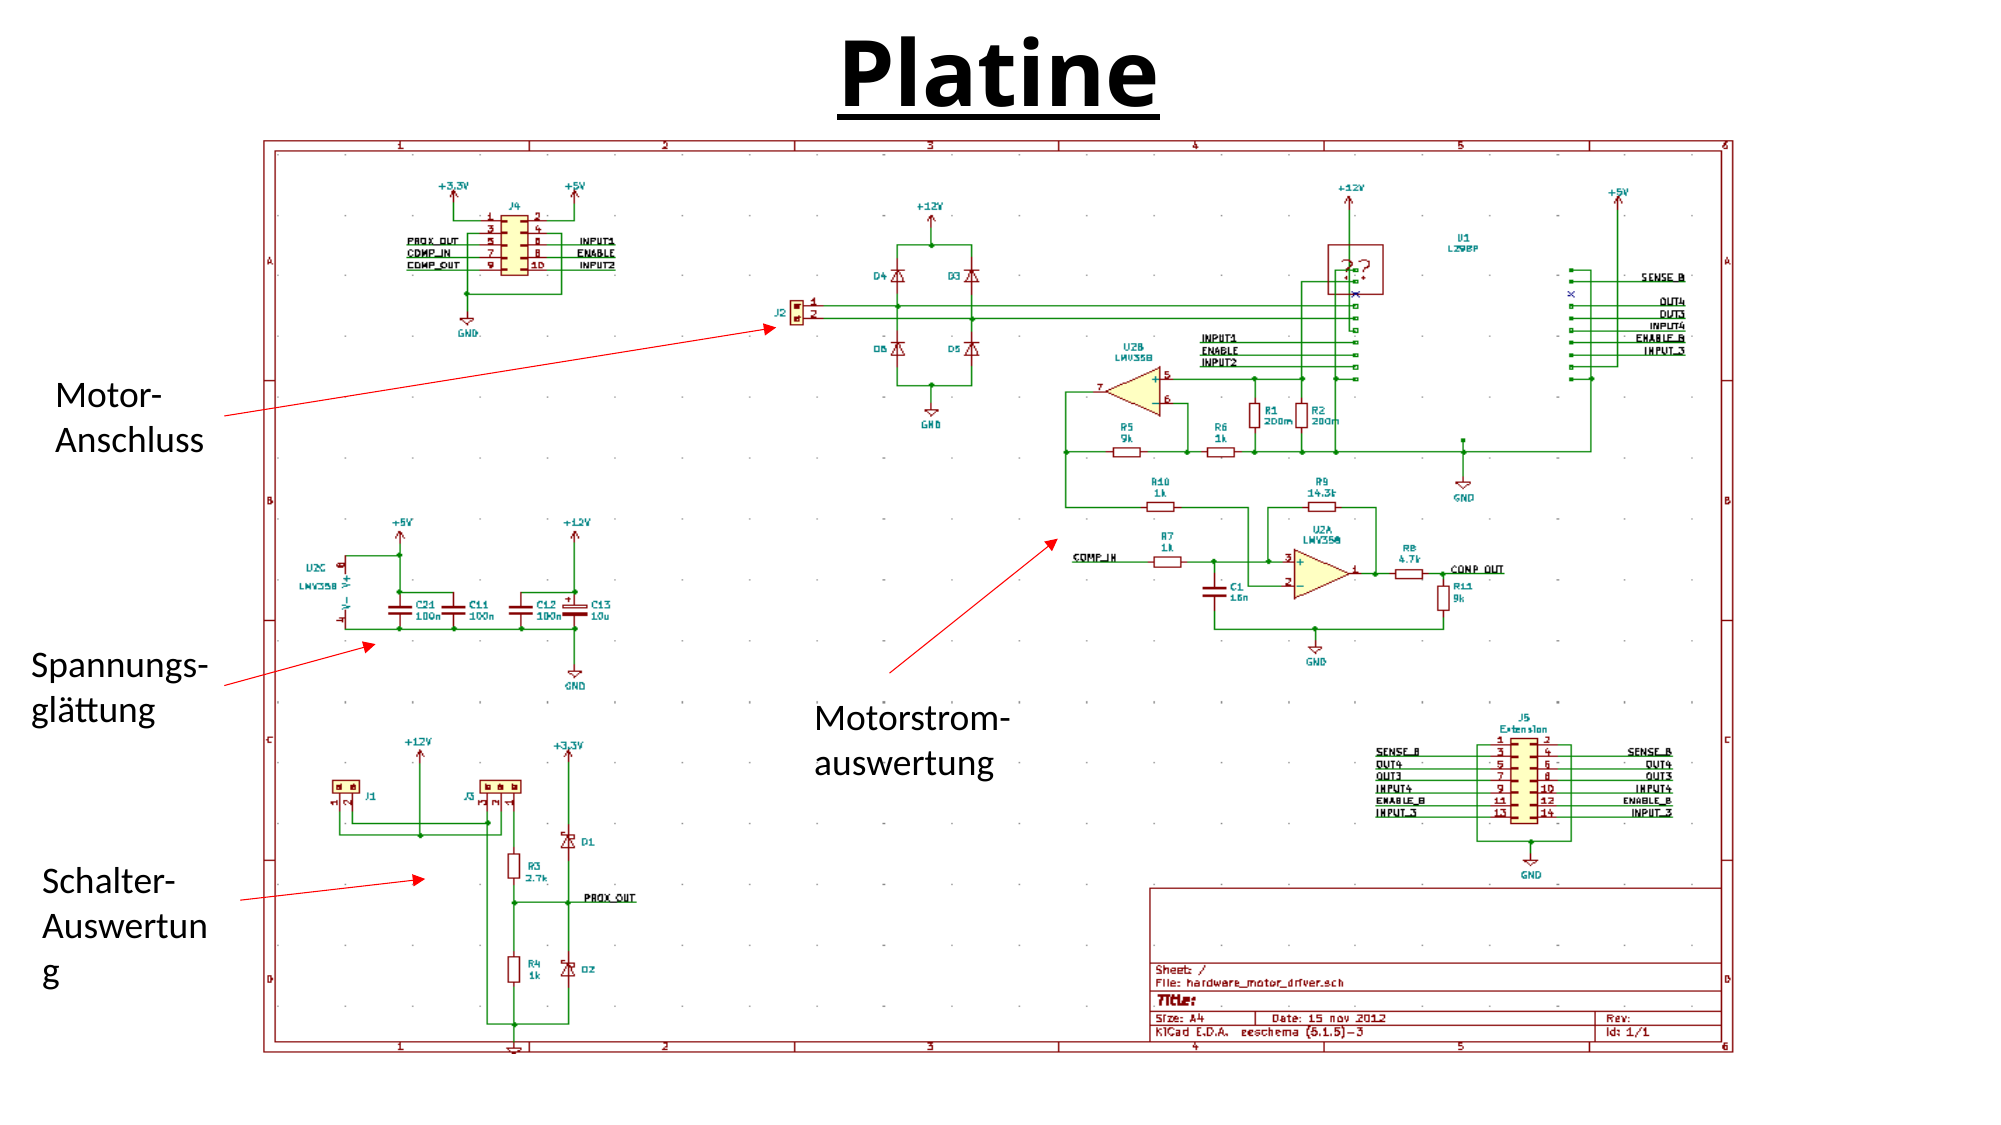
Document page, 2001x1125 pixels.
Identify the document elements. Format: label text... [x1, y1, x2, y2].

text_box Motorstrom-auswertung [799, 685, 1070, 791]
text_box Motor-Anschluss [40, 362, 225, 468]
text_box Schalter-Auswertung [27, 849, 239, 999]
title Platine [136, 14, 1862, 140]
picture [262, 139, 1735, 1055]
text_box Spannungs-glättung [16, 632, 225, 738]
